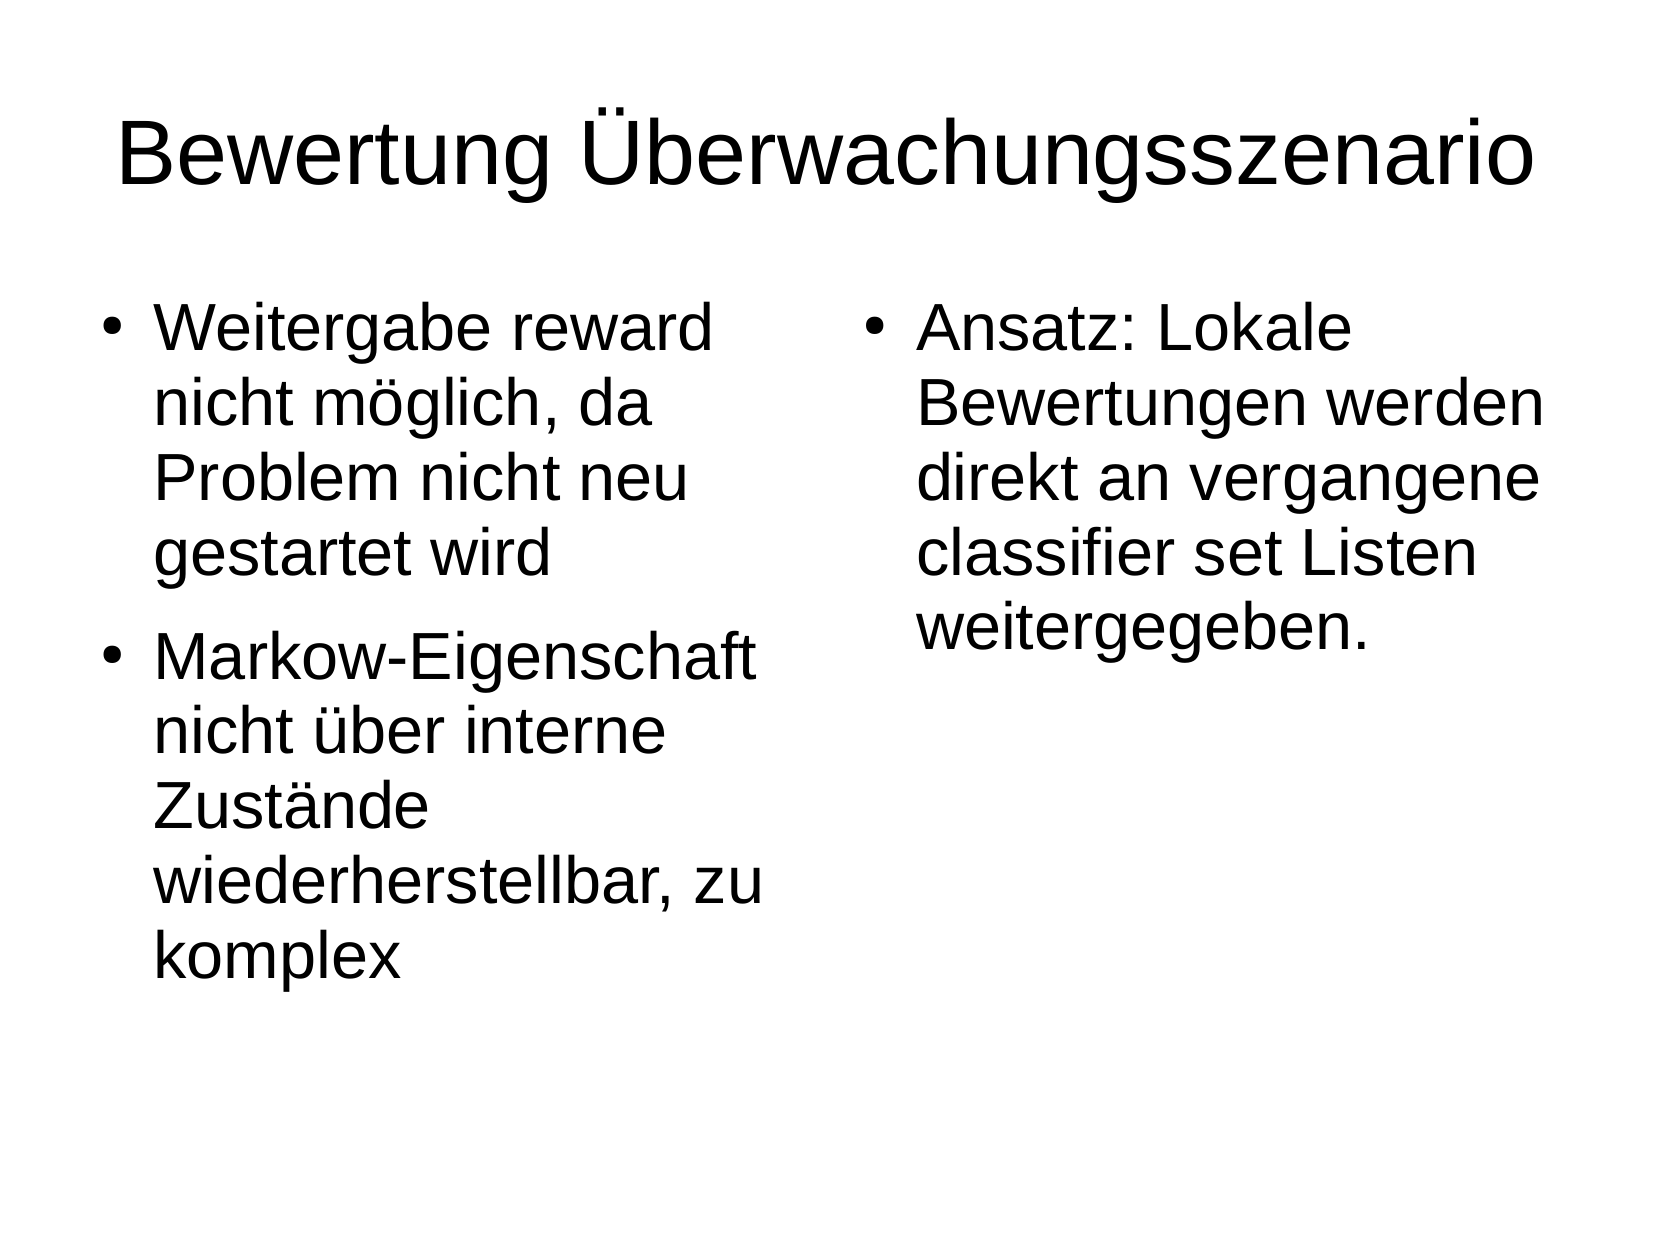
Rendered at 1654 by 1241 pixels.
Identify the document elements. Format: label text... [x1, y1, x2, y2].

list Ansatz: Lokale Bewertungen werden direkt an vergangene classifier set Listen weitergegeben. [845, 290, 1572, 1094]
list Weitergabe reward nicht möglich, da Problem nicht neu gestartet wird Markow-Eigenschaft nicht über interne Zustände wiederherstellbar, zu komplex [82, 290, 809, 1094]
title Bewertung Überwachungsszenario [82, 56, 1571, 250]
